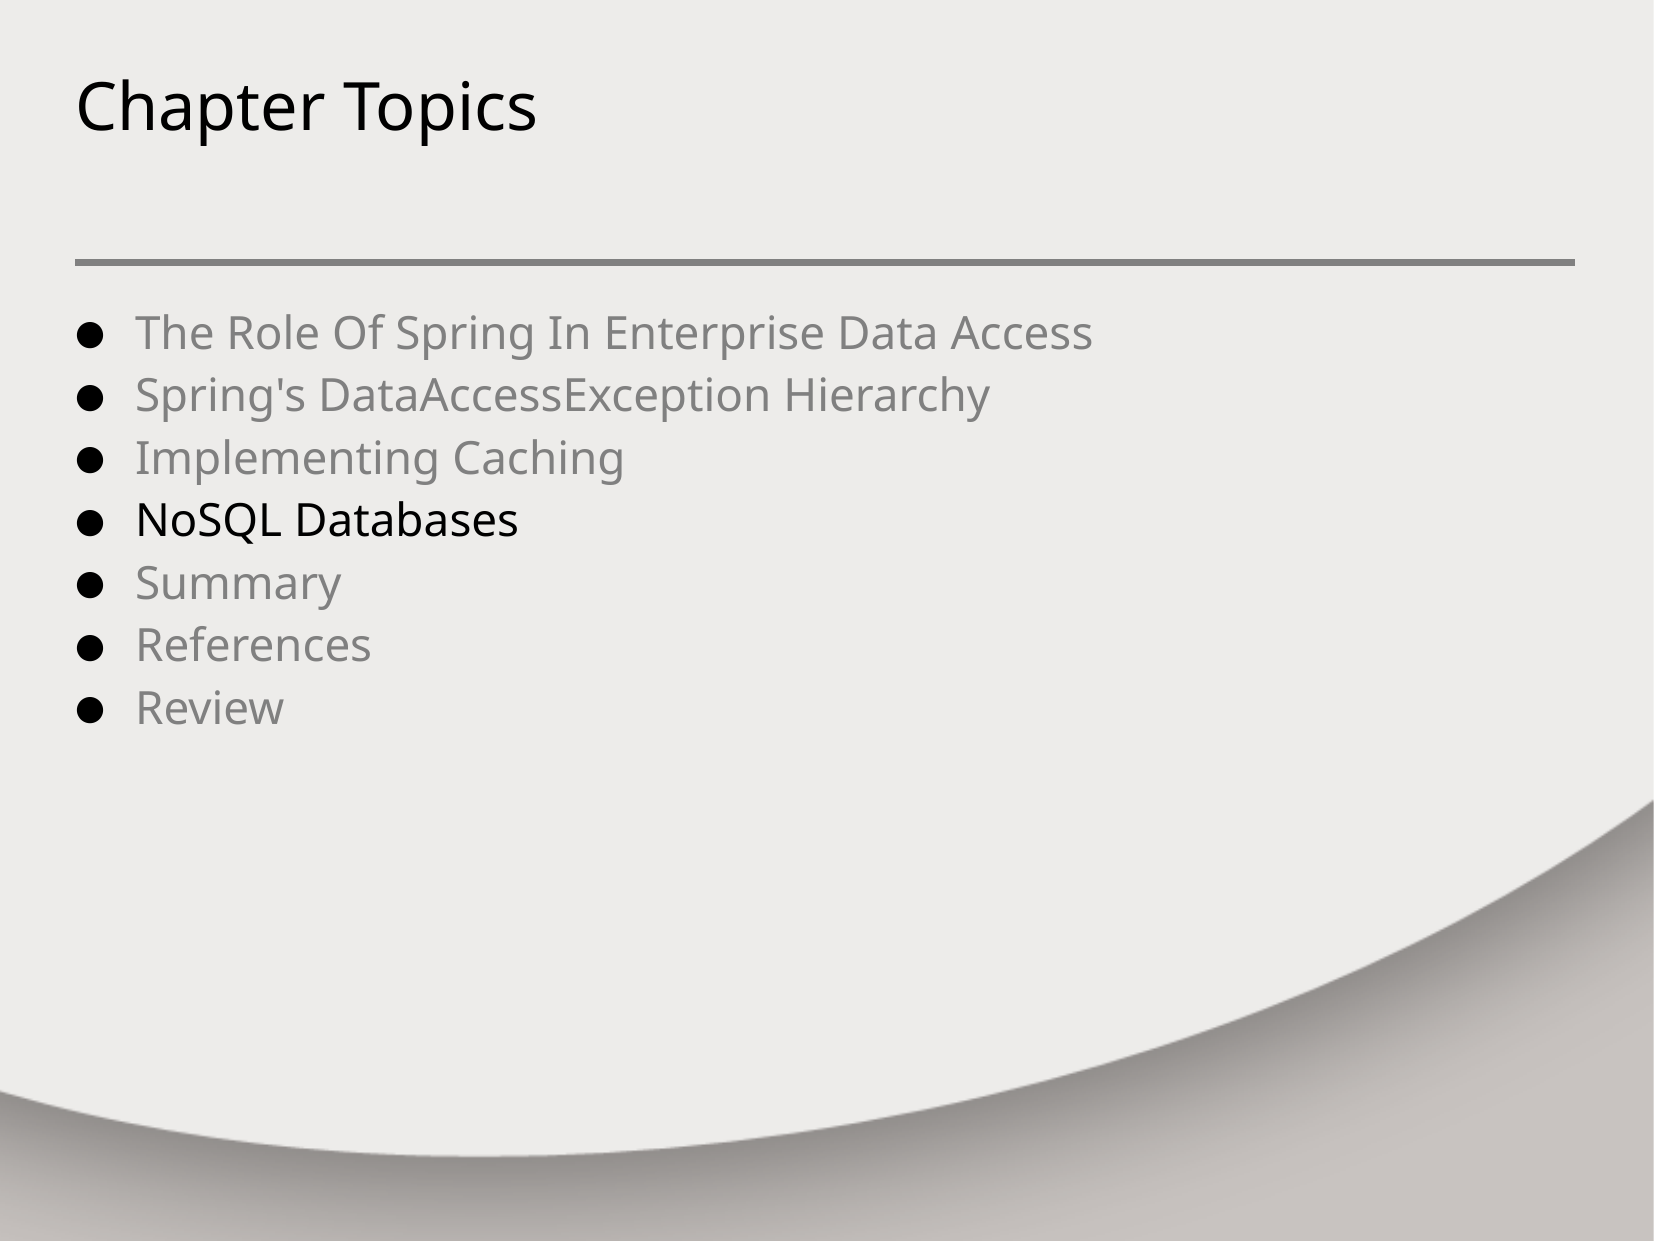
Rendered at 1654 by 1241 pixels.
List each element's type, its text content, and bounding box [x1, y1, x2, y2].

picture [0, 0, 1654, 1241]
list The Role Of Spring In Enterprise Data Access Spring's DataAccessException Hierarchy Implementing Caching NoSQL Databases Summary References Review [75, 300, 1576, 1163]
title Chapter Topics [75, 75, 1576, 226]
